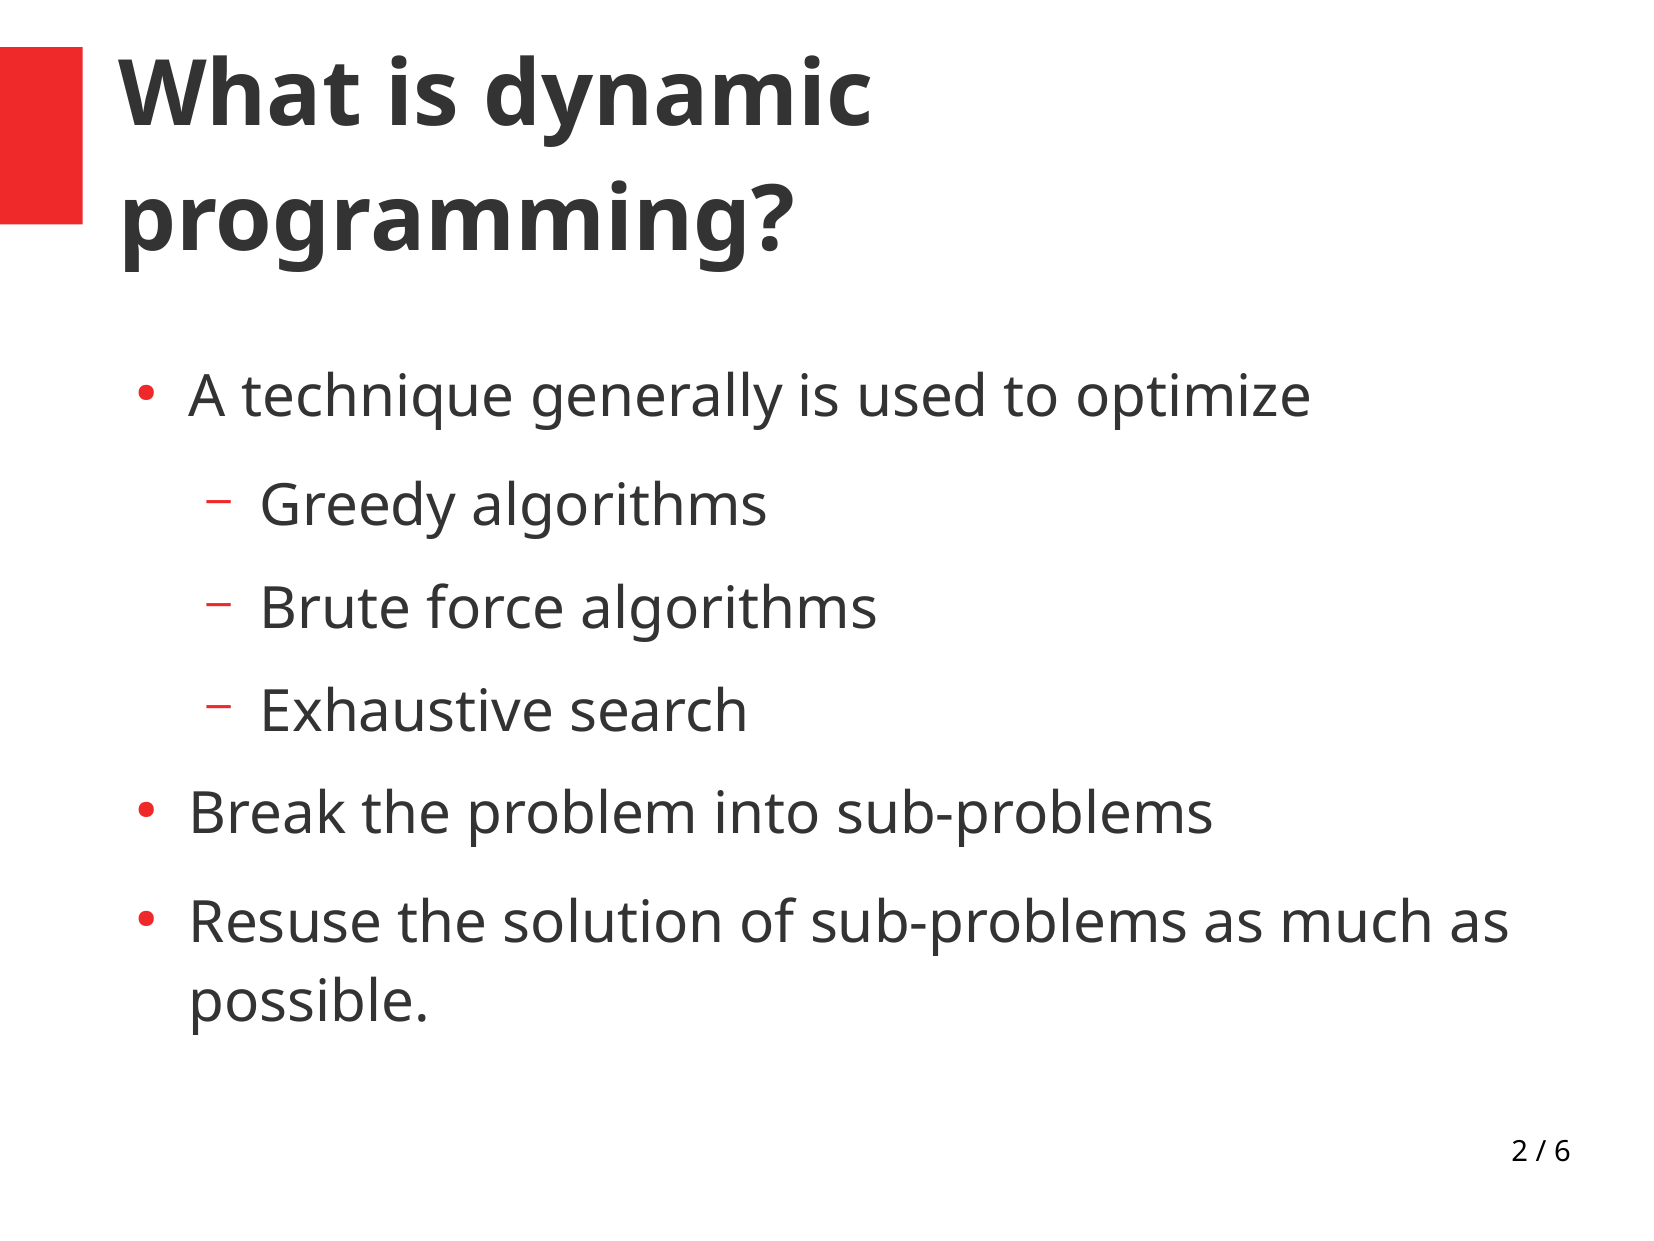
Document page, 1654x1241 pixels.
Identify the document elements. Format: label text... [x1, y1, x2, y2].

title What is dynamic programming? [118, 45, 1571, 260]
list A technique generally is used to optimize Greedy algorithms Brute force algorithms Exhaustive search Break the problem into sub-problems Resuse the solution of sub-problems as much as possible. [118, 354, 1536, 1074]
